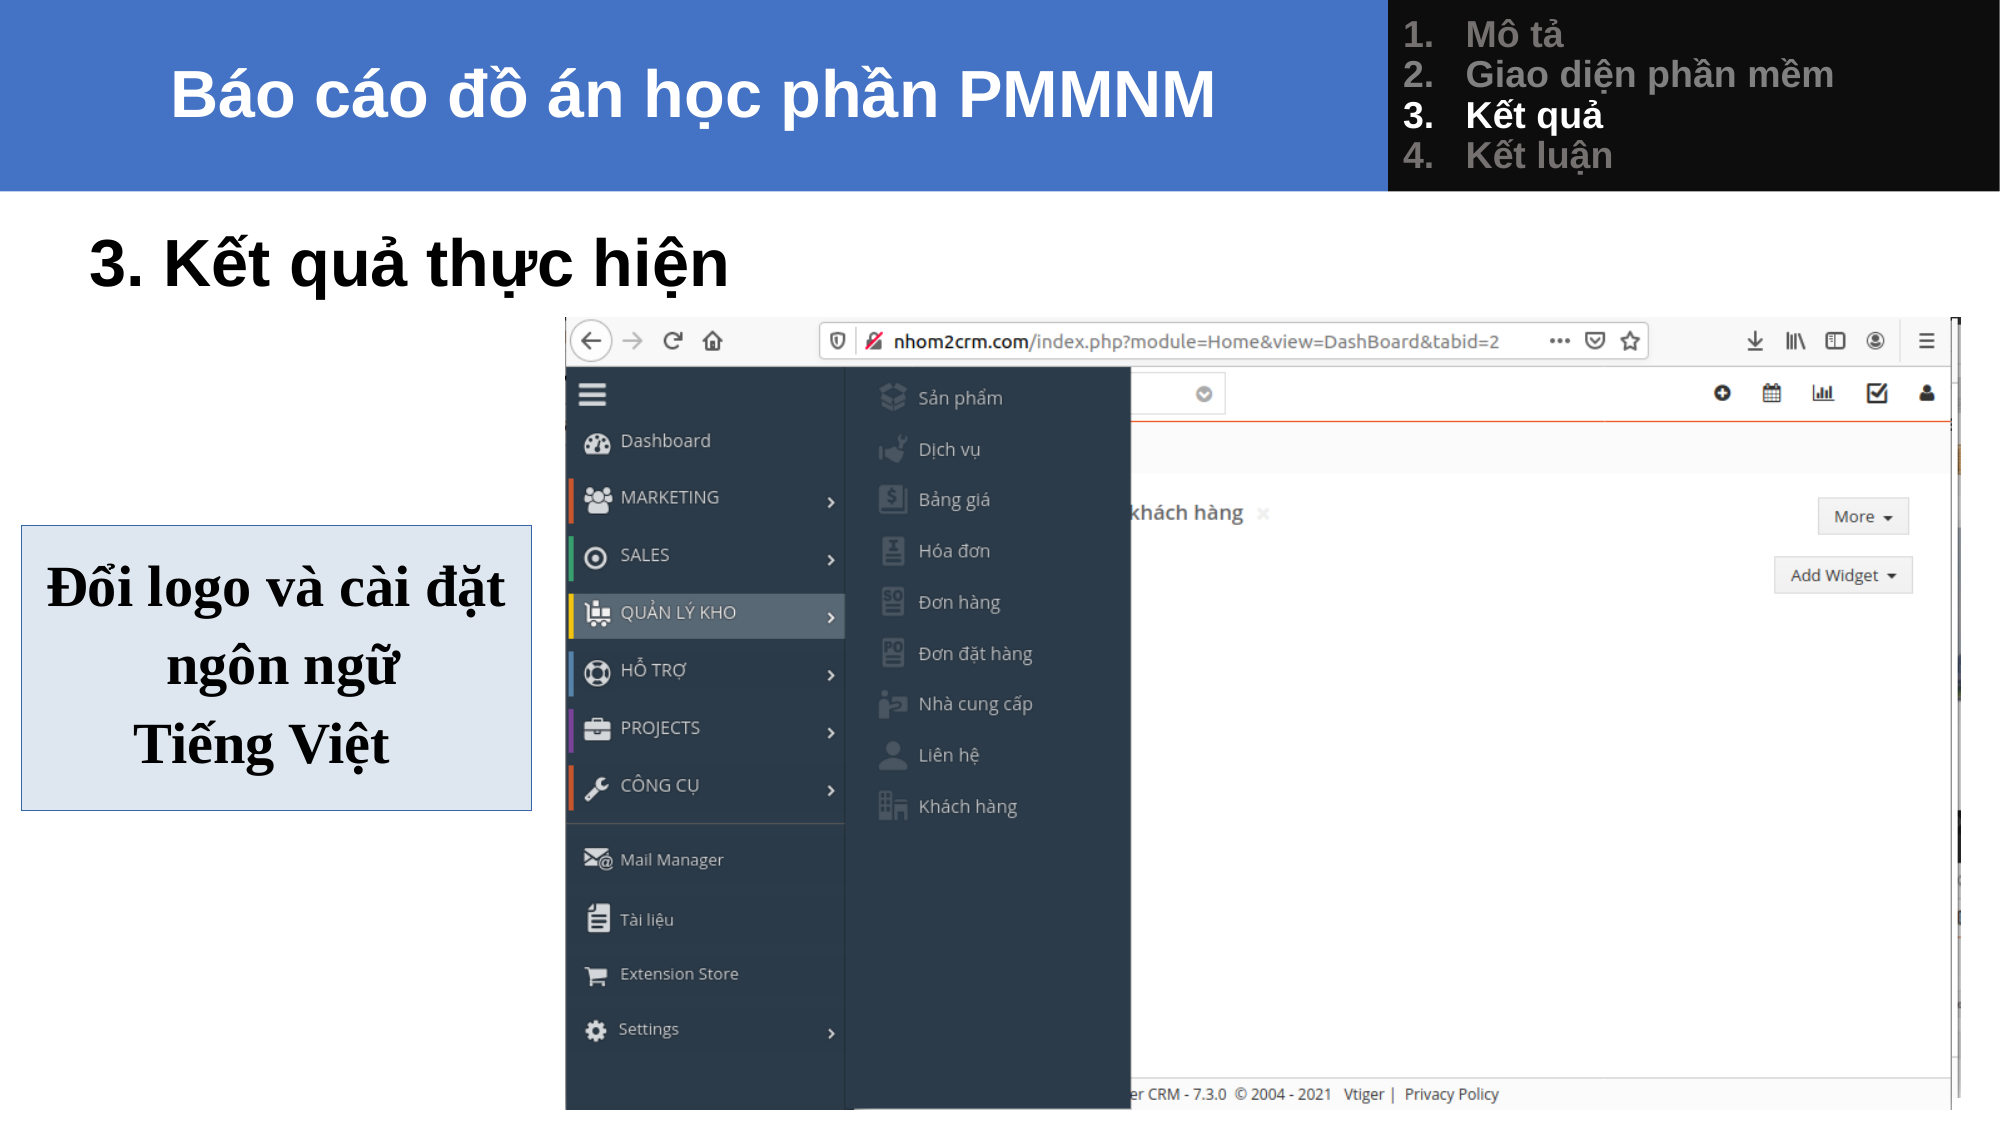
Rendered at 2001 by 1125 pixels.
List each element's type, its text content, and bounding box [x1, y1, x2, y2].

picture [565, 317, 1961, 1110]
text_box Báo cáo đồ án học phần PMMNM [0, 0, 1388, 192]
text_box Đổi logo và cài đặt ngôn ngữ Tiếng Việt [21, 525, 532, 811]
text_box 3. Kết quả thực hiện [0, 221, 2000, 321]
text_box 1. Mô tả 2. Giao diện phần mềm 3. Kết quả 4. Kết luận [1388, 0, 2000, 192]
